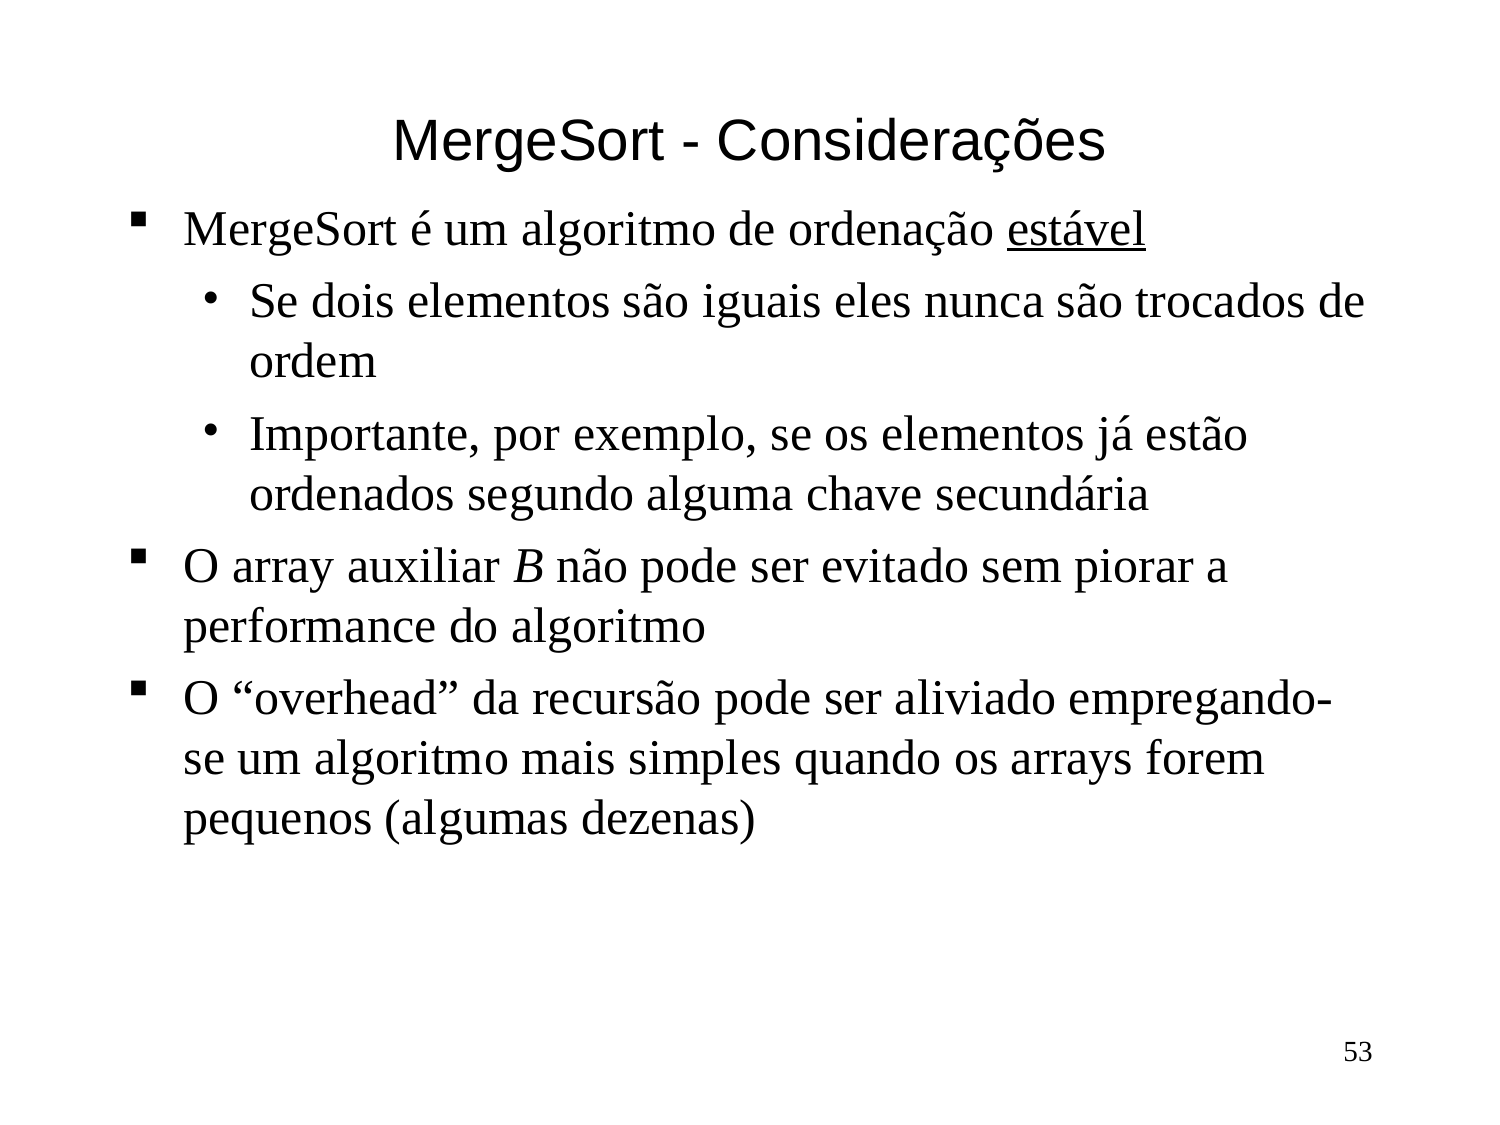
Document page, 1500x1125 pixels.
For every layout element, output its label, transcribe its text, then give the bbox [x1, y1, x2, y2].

list MergeSort é um algoritmo de ordenação estável Se dois elementos são iguais eles nunca são trocados de ordem Importante, por exemplo, se os elementos já estão ordenados segundo alguma chave secundária O array auxiliar B não pode ser evitado sem piorar a performance do algoritmo O “overhead” da recursão pode ser aliviado empregando-se um algoritmo mais simples quando os arrays forem pequenos (algumas dezenas) [112, 187, 1388, 1000]
title MergeSort - Considerações [112, 99, 1388, 175]
